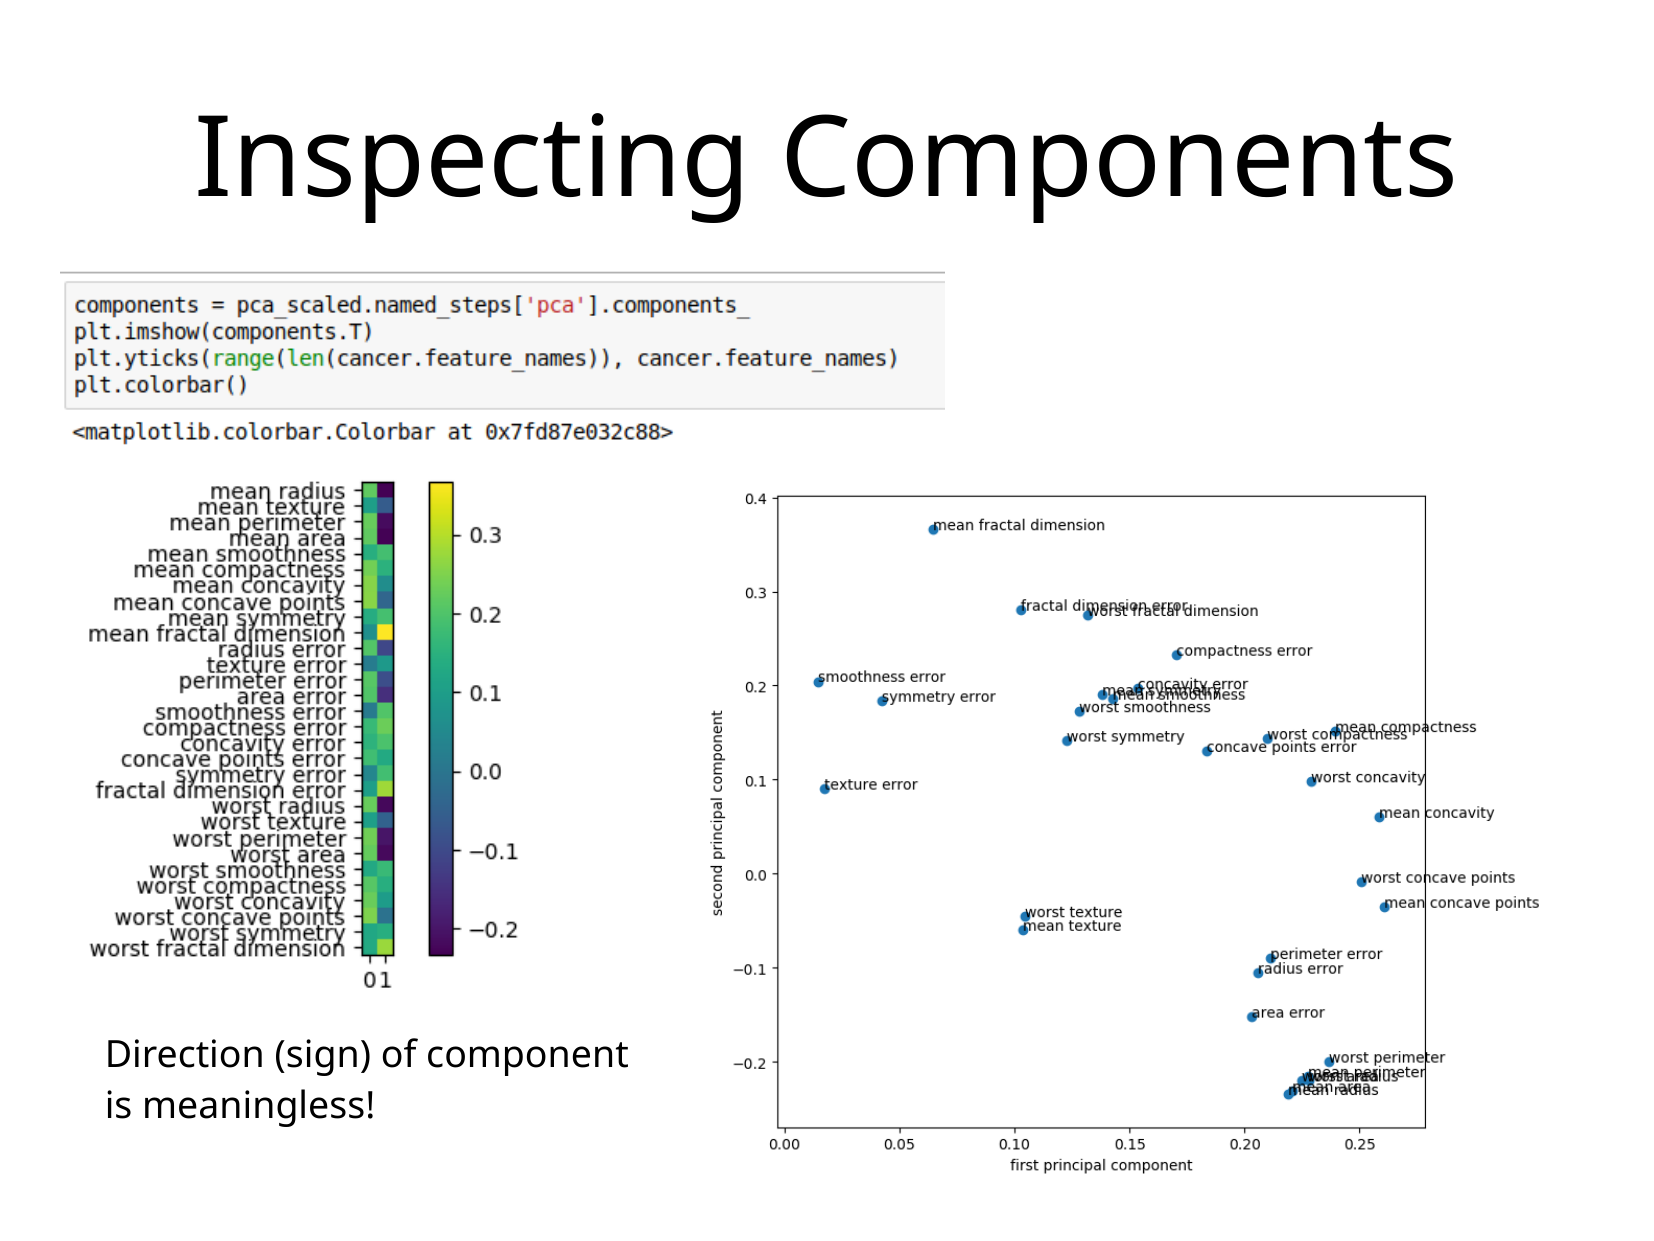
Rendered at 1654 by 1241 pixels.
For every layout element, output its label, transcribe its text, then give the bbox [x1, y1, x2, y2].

picture [60, 269, 1567, 1186]
title Inspecting Components [82, 49, 1571, 257]
text_box Direction (sign) of component is meaningless! [90, 1020, 646, 1111]
